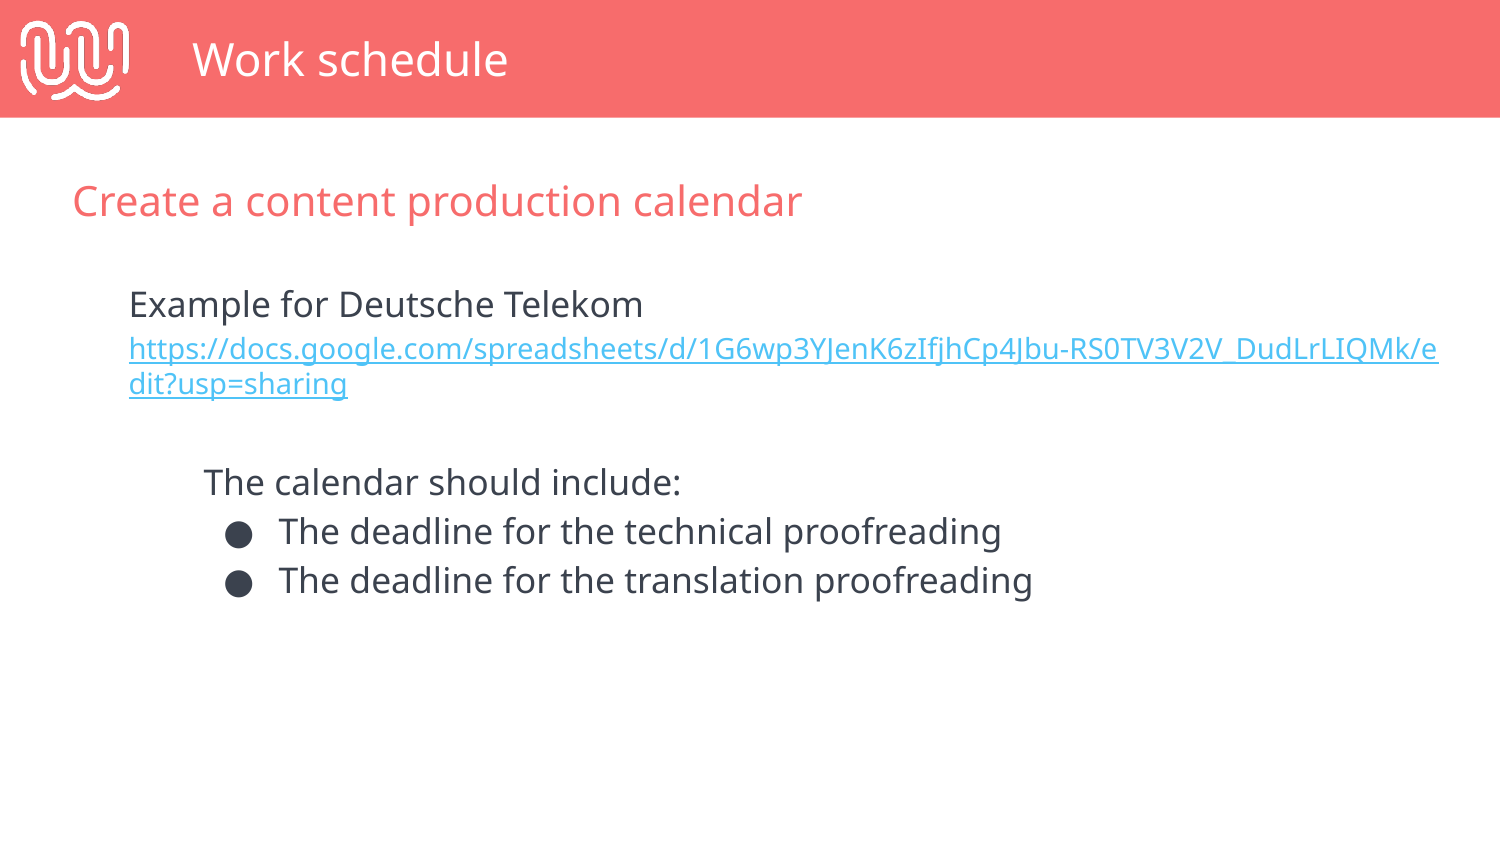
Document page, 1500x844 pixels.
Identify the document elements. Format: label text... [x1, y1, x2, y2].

title Work schedule [192, 0, 896, 118]
list Example for Deutsche Telekom https://docs.google.com/spreadsheets/d/1G6wp3YJenK6zIfjhCp4Jbu-RS0TV3V2V_DudLrLIQMk/edit?usp=sharing The calendar should include: The deadline for the technical proofreading The deadline for the translation proofreading [128, 275, 1456, 426]
picture [20, 20, 134, 101]
title Create a content production calendar [72, 175, 1320, 263]
